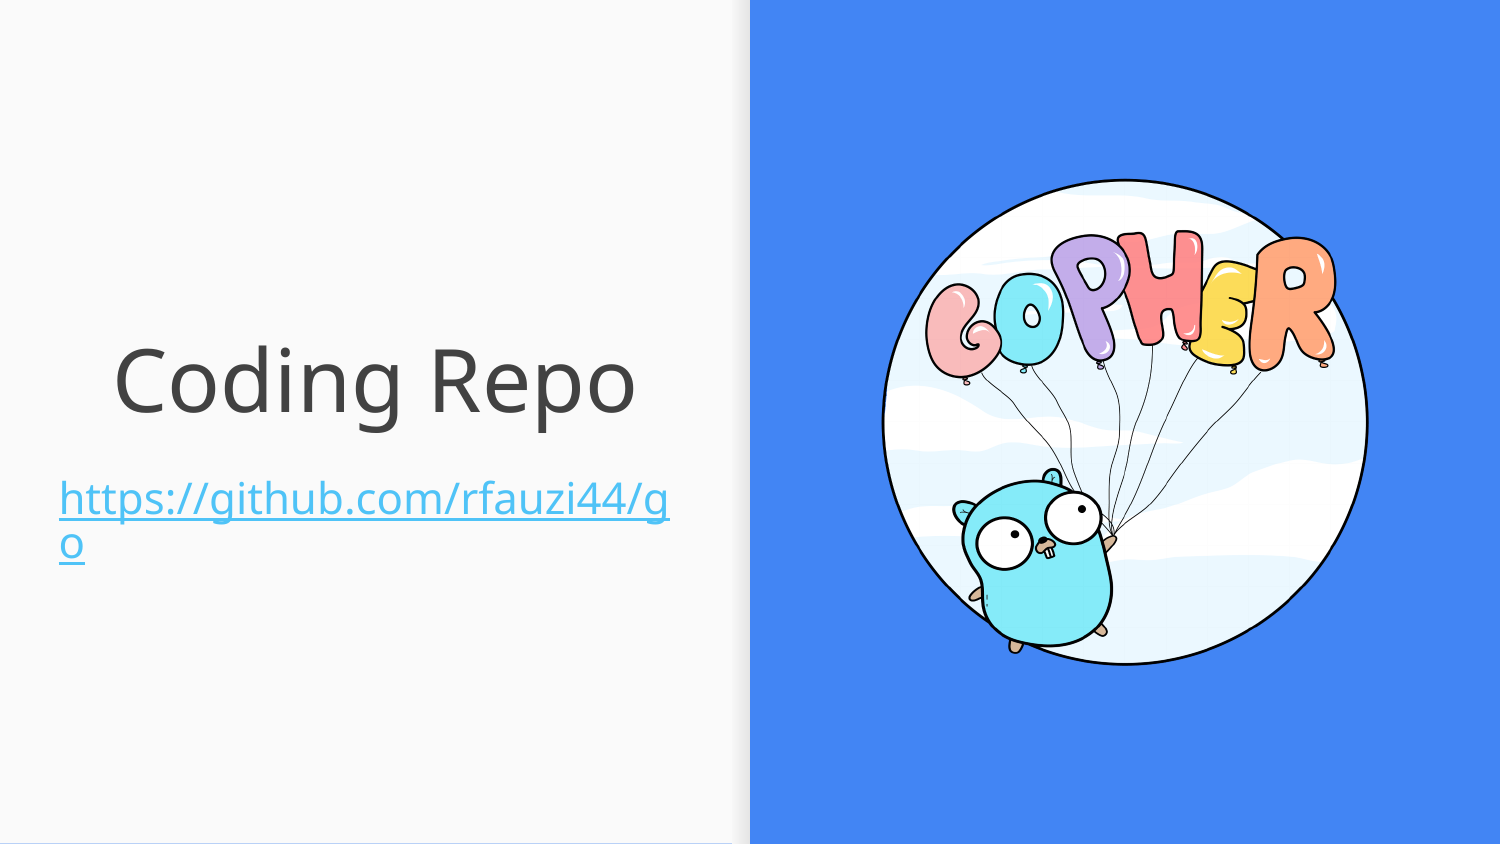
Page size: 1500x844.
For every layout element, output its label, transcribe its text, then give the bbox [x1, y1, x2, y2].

title Coding Repo [43, 202, 708, 446]
picture [878, 175, 1372, 669]
subtitle https://github.com/rfauzi44/go [43, 455, 708, 659]
